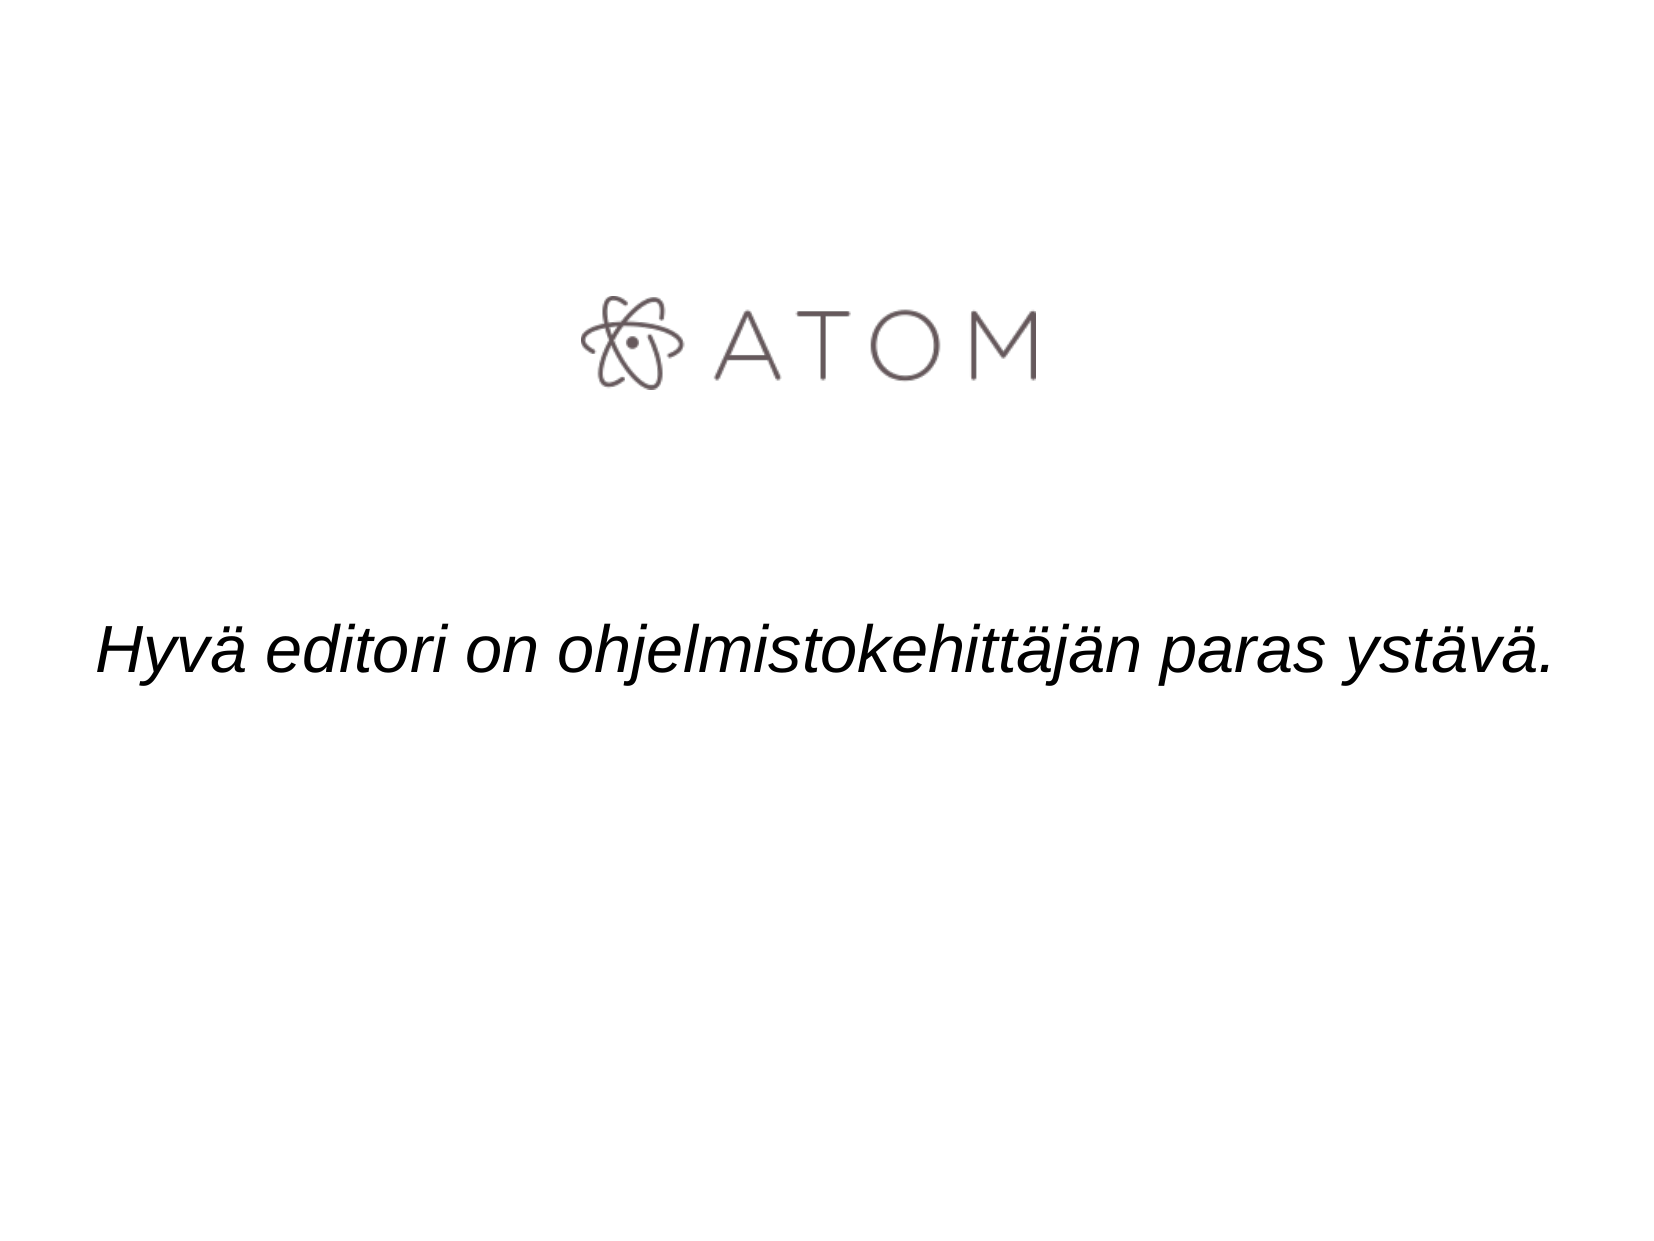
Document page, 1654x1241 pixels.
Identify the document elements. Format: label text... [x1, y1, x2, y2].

subtitle Hyvä editori on ohjelmistokehittäjän paras ystävä. [82, 290, 1571, 1010]
picture [581, 296, 1036, 391]
